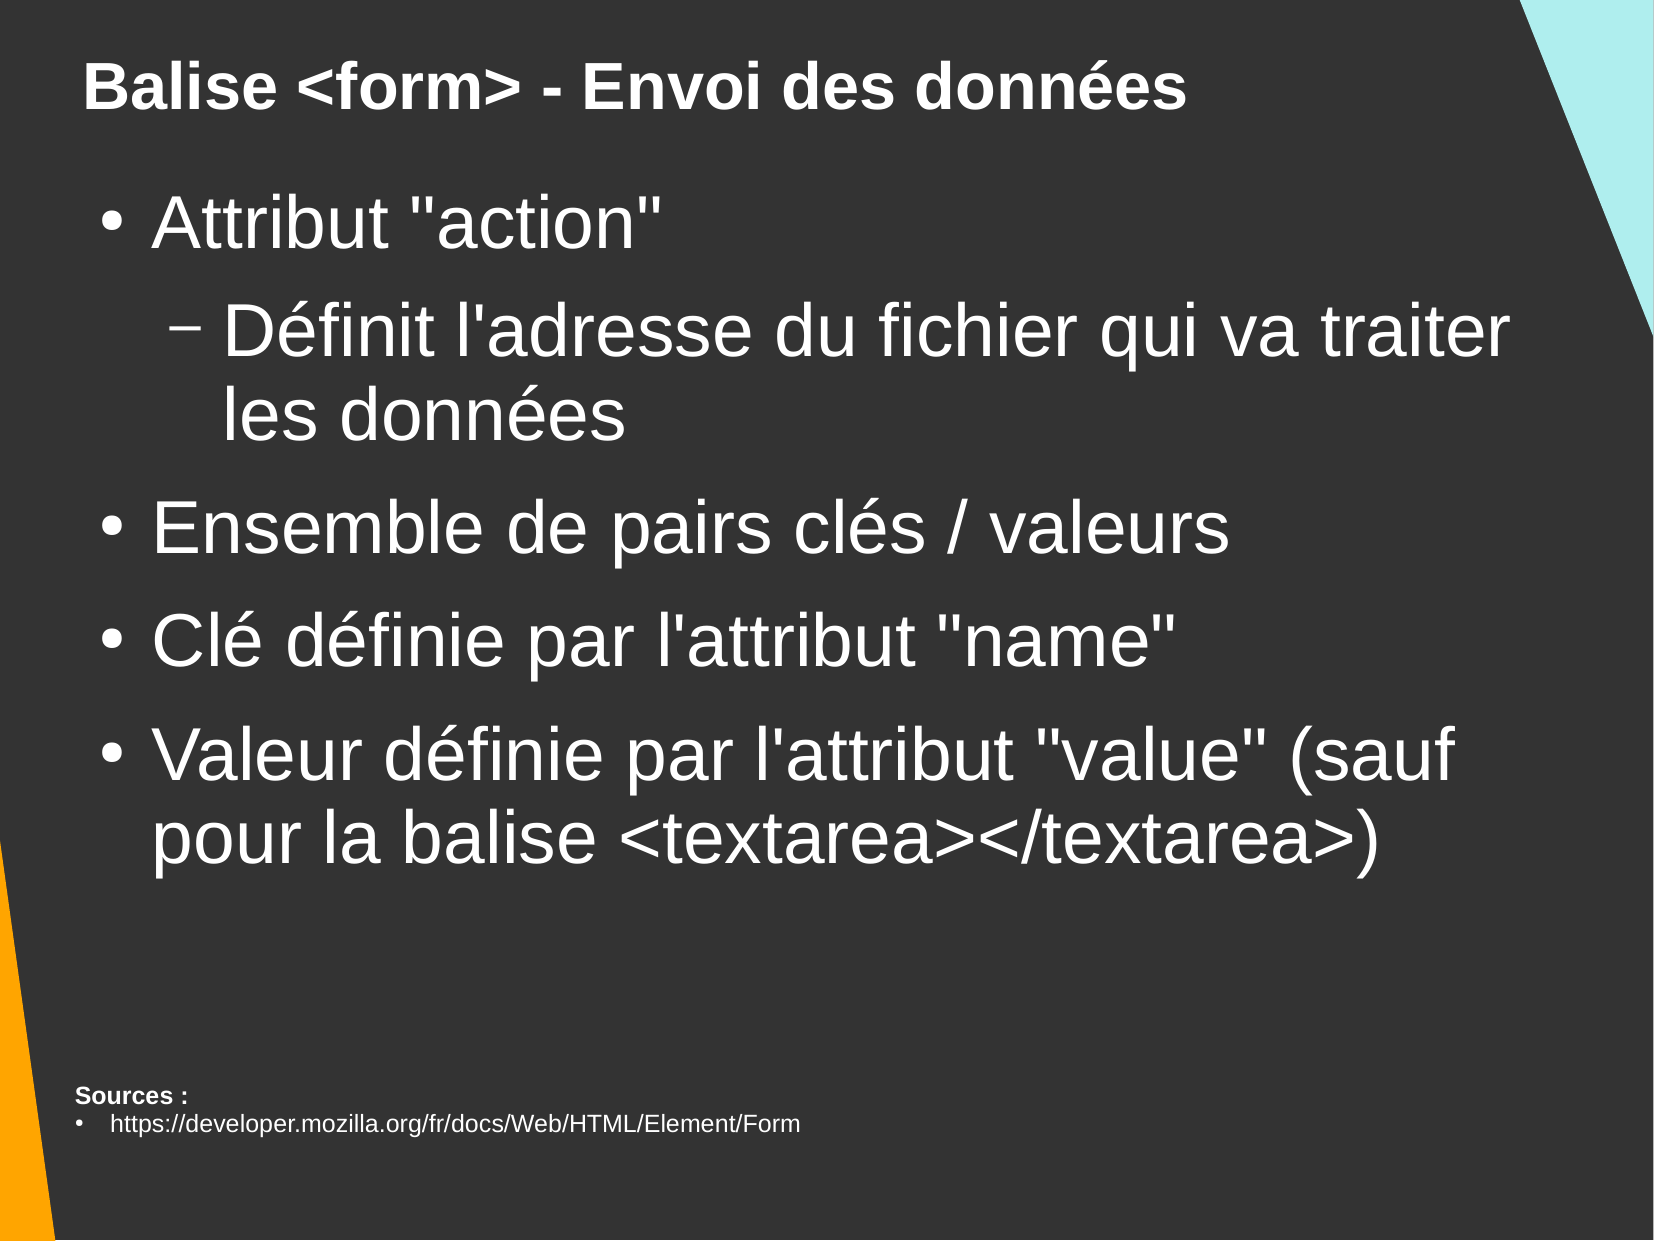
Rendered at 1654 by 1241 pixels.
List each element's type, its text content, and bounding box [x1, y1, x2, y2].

list Attribut "action" Définit l'adresse du fichier qui va traiter les données Ensemble de pairs clés / valeurs Clé définie par l'attribut "name" Valeur définie par l'attribut "value" (sauf pour la balise <textarea></textarea>) [80, 180, 1605, 934]
text_box [1519, 0, 1654, 339]
title Balise <form> - Envoi des données [82, 49, 1571, 152]
text_box [0, 840, 56, 1241]
text_box Sources : https://developer.mozilla.org/fr/docs/Web/HTML/Element/Form [60, 1074, 1546, 1158]
